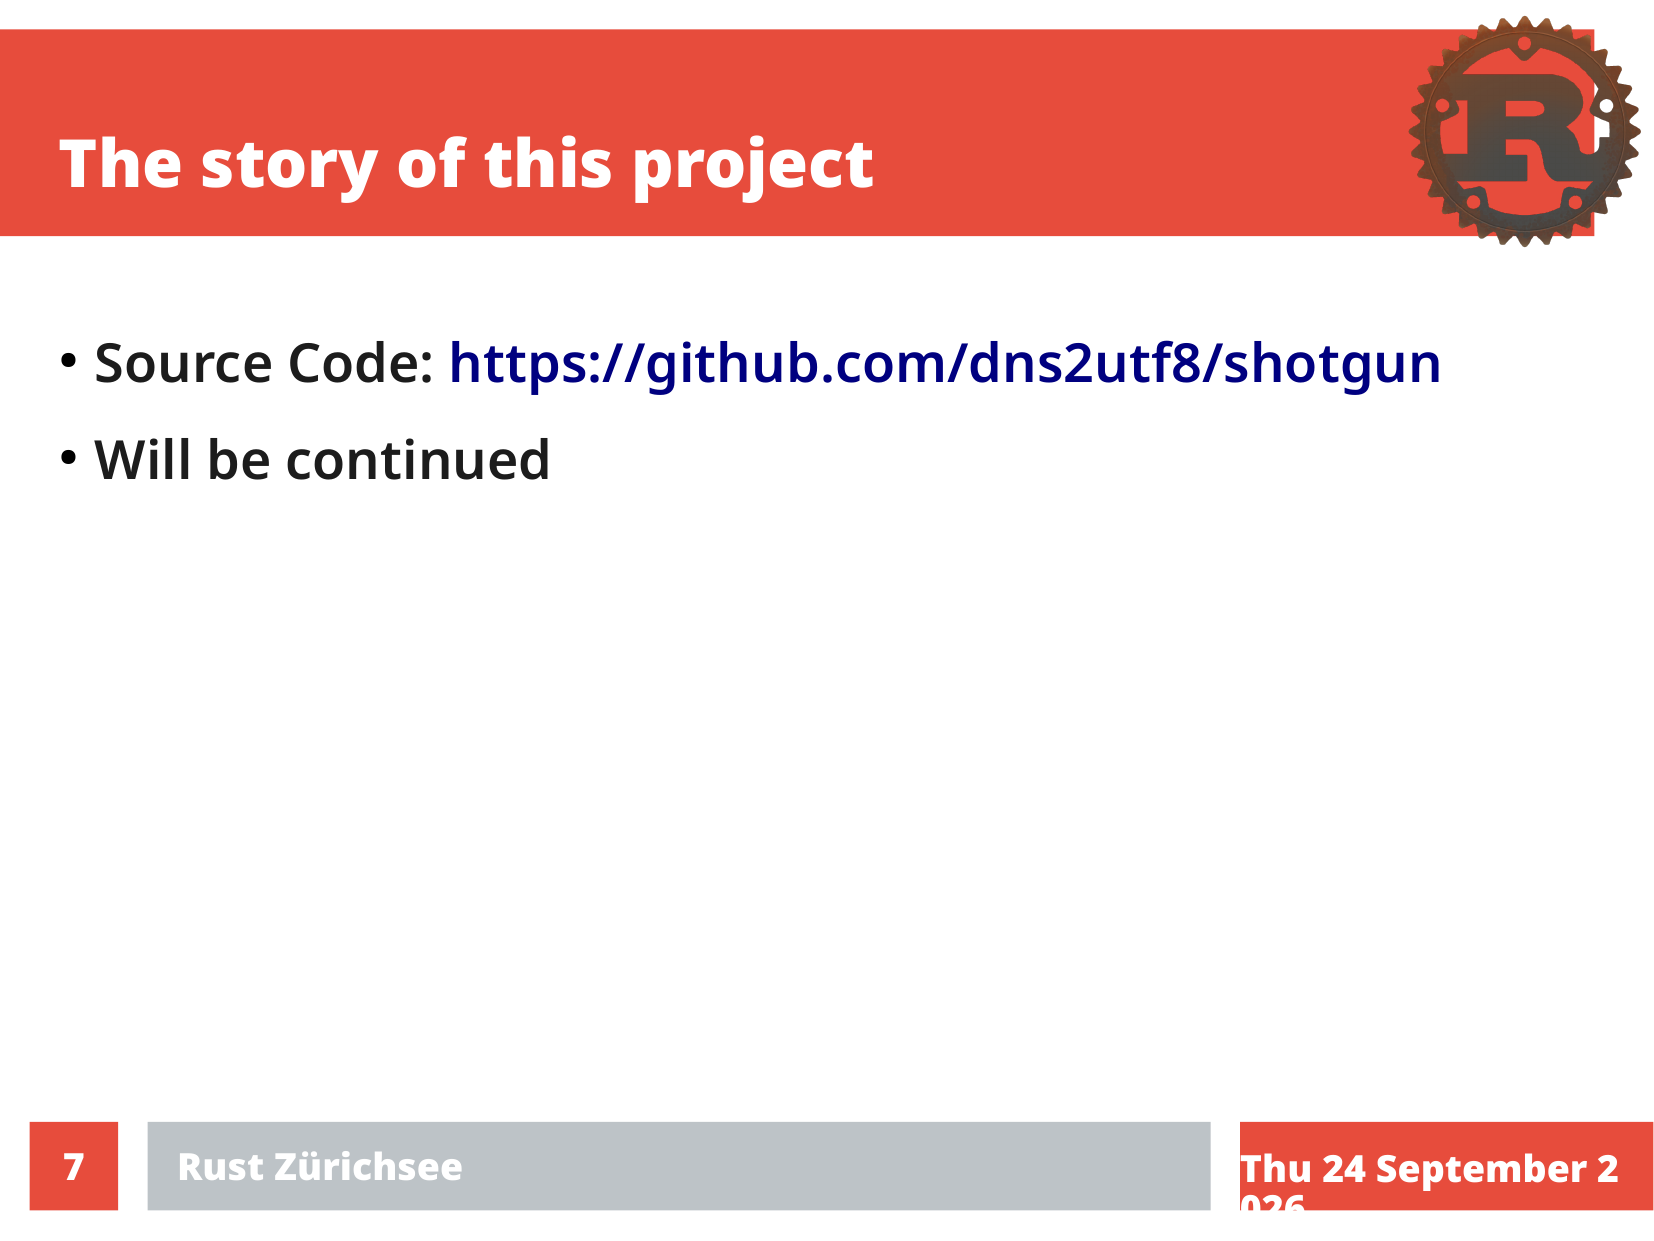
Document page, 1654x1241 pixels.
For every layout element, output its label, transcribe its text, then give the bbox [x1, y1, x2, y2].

list Source Code: https://github.com/dns2utf8/shotgun Will be continued [59, 324, 1565, 1093]
title The story of this project [59, 58, 1595, 207]
picture [1406, 14, 1643, 251]
